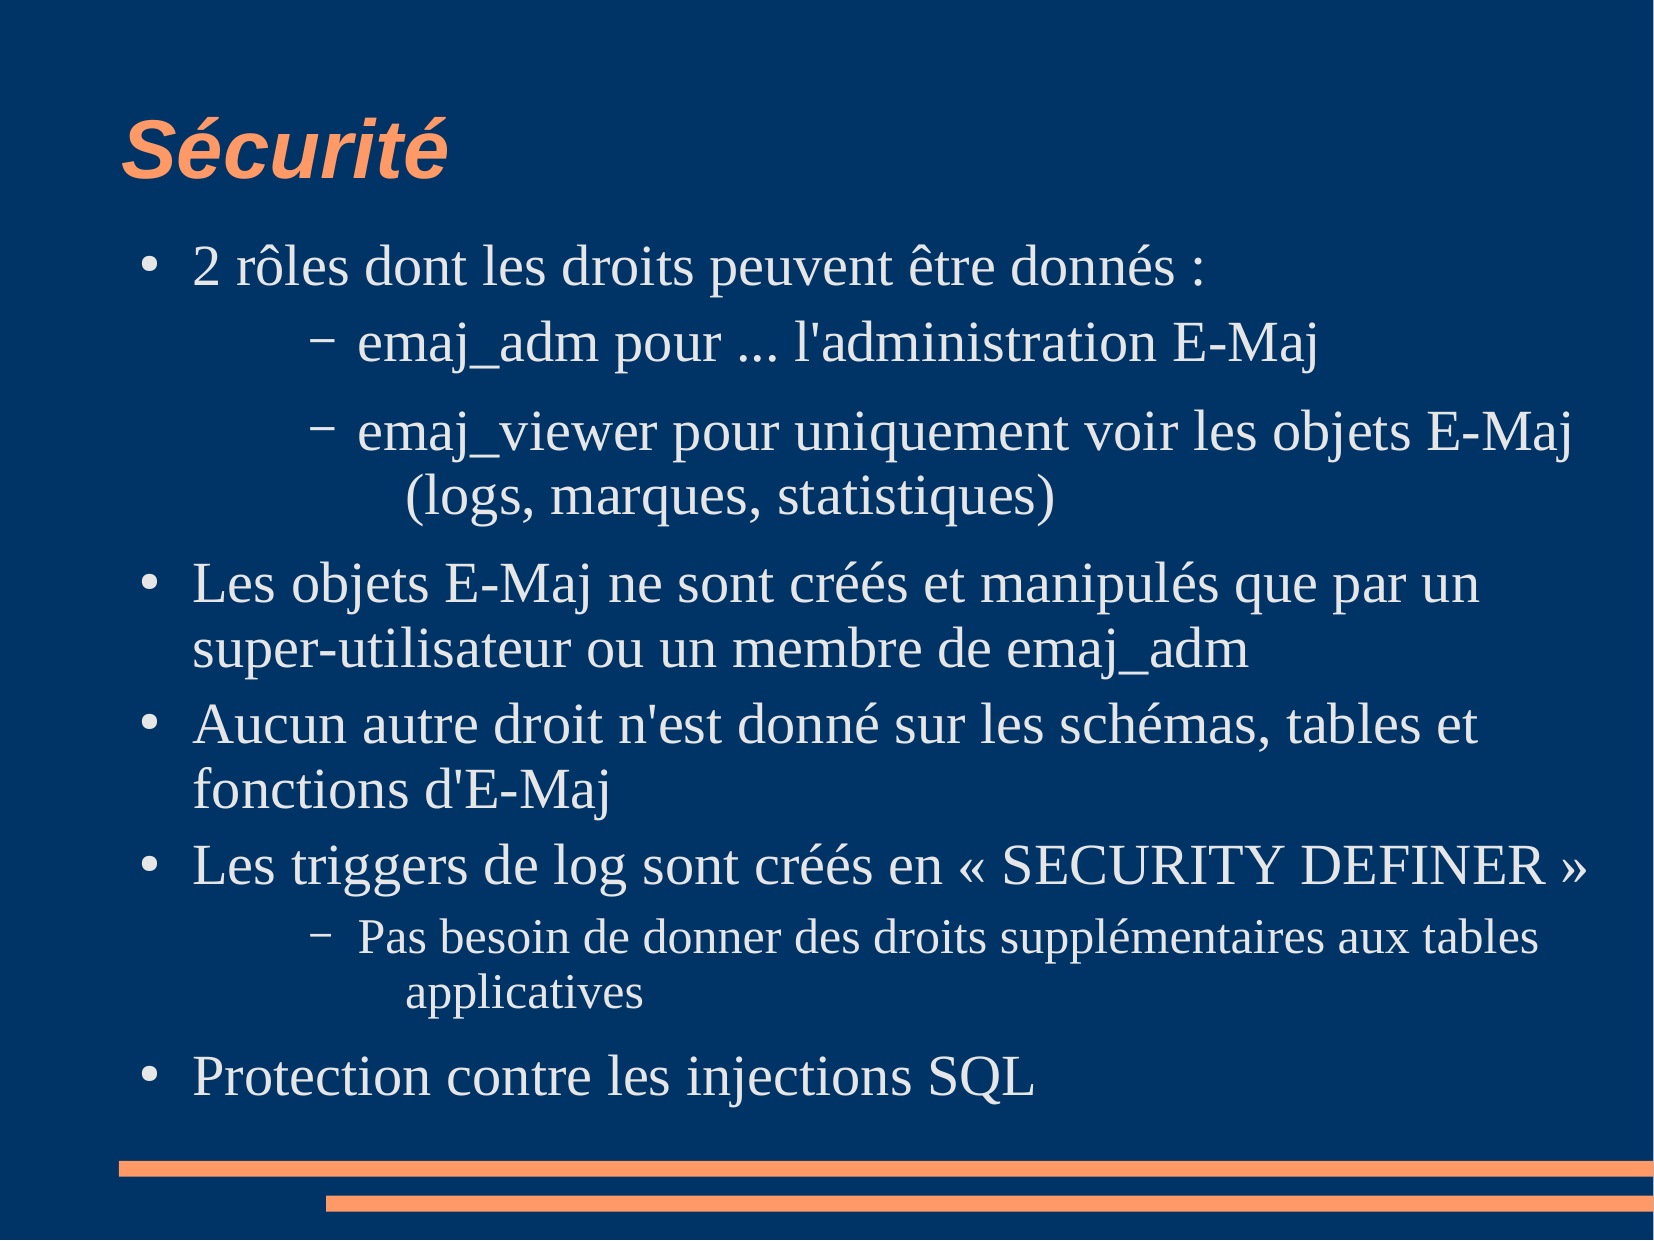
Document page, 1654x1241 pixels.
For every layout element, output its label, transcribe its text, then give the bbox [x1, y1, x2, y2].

list 2 rôles dont les droits peuvent être donnés : emaj_adm pour ... l'administration E-Maj emaj_viewer pour uniquement voir les objets E-Maj (logs, marques, statistiques) Les objets E-Maj ne sont créés et manipulés que par un super-utilisateur ou un membre de emaj_adm Aucun autre droit n'est donné sur les schémas, tables et fonctions d'E-Maj Les triggers de log sont créés en « SECURITY DEFINER » Pas besoin de donner des droits supplémentaires aux tables applicatives Protection contre les injections SQL [121, 233, 1595, 1120]
title Sécurité [121, 46, 1534, 233]
